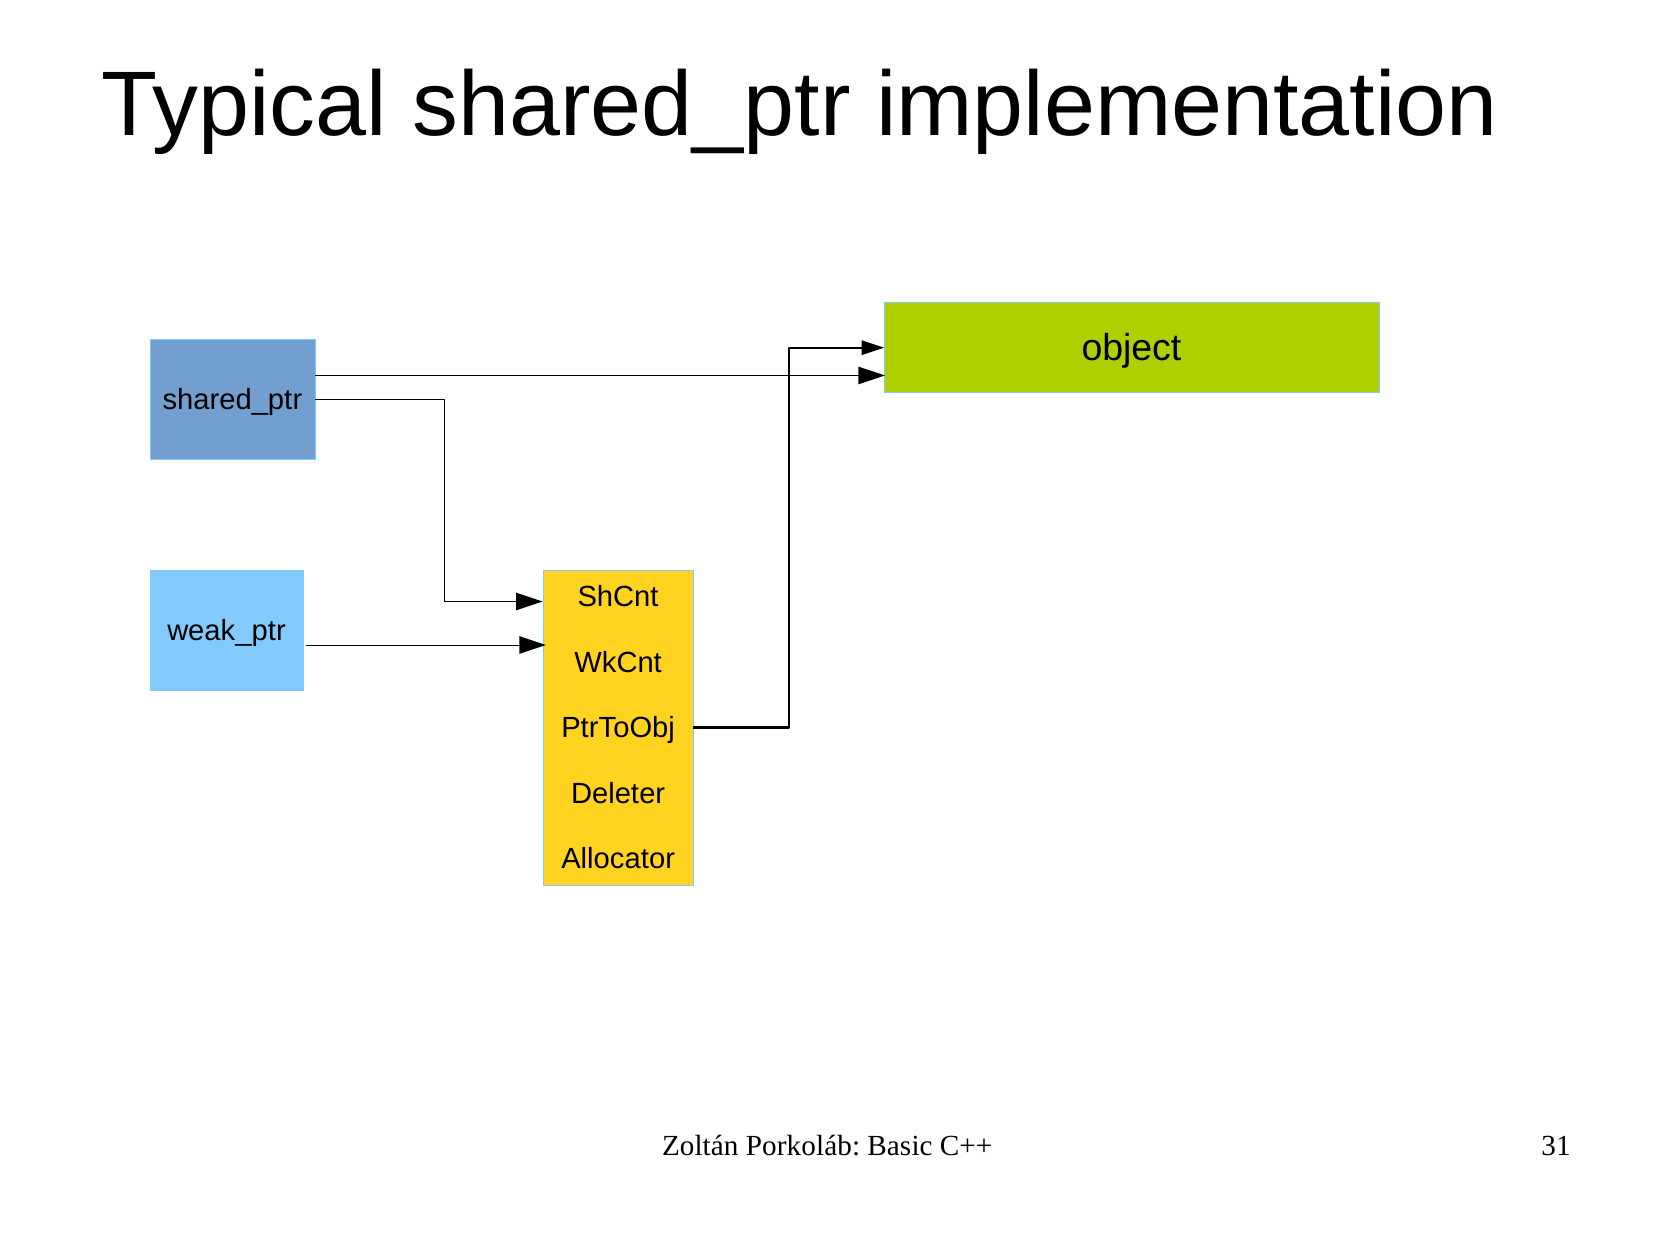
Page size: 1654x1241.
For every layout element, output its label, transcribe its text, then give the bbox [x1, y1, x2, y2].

text_box ShCnt WkCnt PtrToObj Deleter Allocator [543, 570, 694, 886]
text_box object [884, 302, 1380, 393]
text_box shared_ptr [150, 339, 316, 460]
title Typical shared_ptr implementation [56, 0, 1546, 208]
text_box weak_ptr [150, 570, 304, 691]
